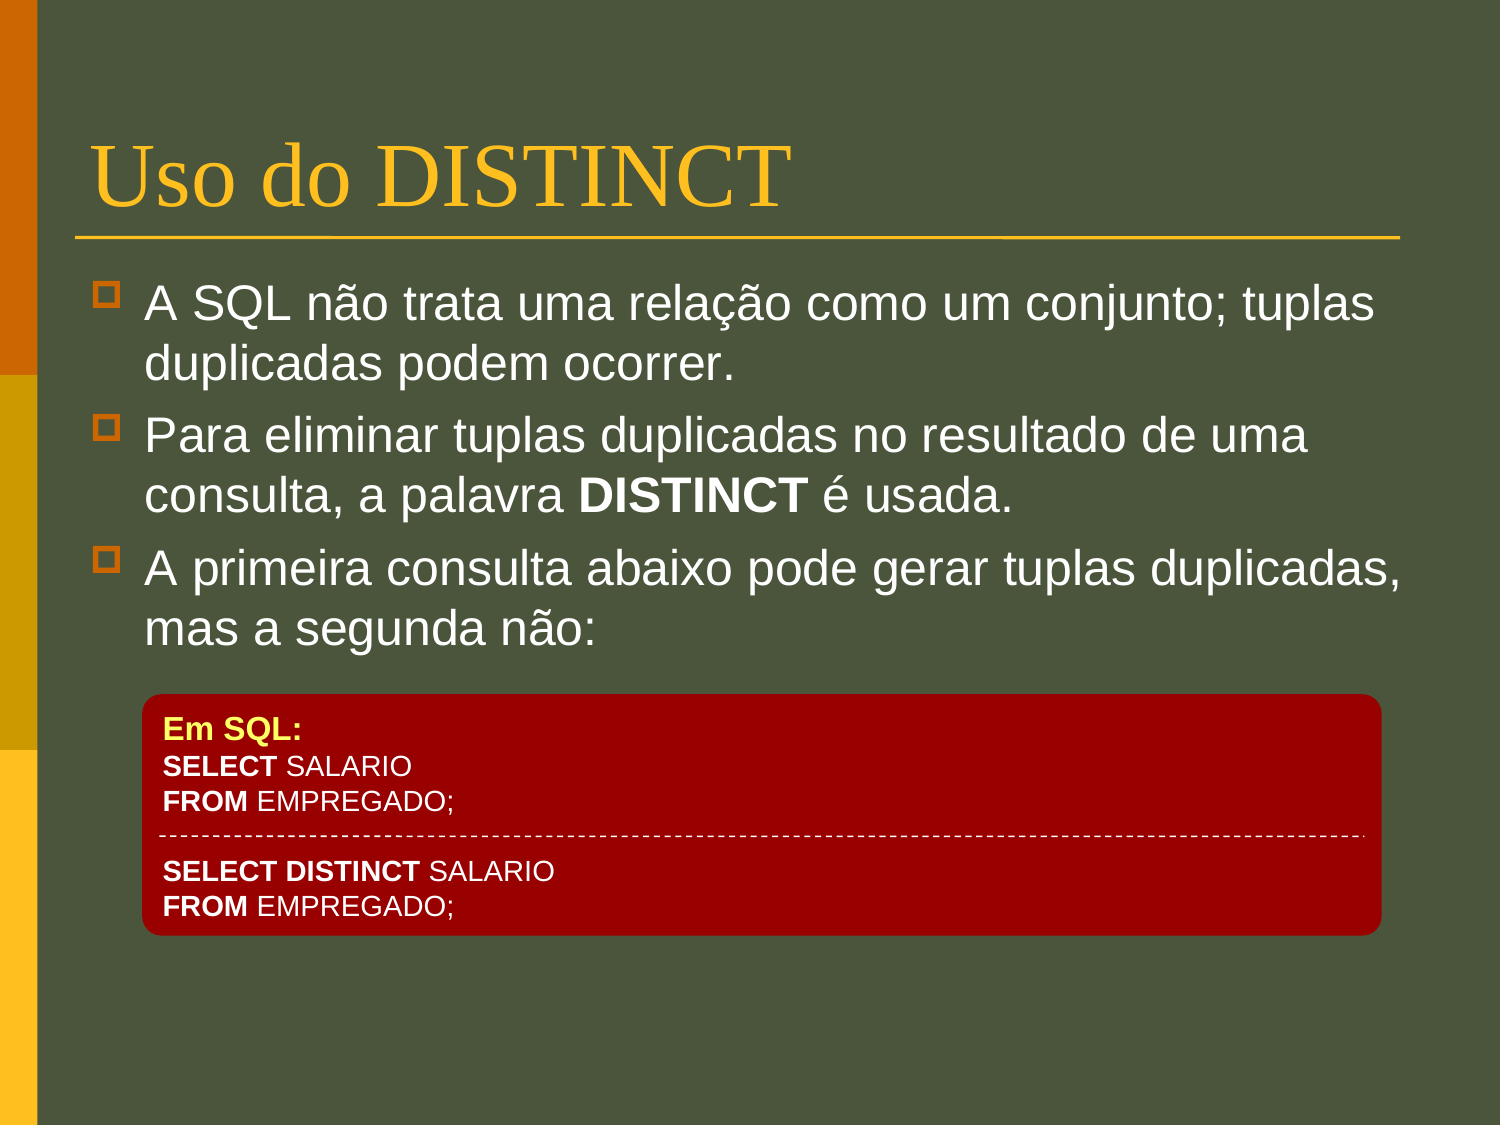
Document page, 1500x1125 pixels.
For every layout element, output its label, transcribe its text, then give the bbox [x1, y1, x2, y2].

text_box Em SQL: SELECT SALARIO FROM EMPREGADO; SELECT DISTINCT SALARIO FROM EMPREGADO; [142, 694, 1382, 936]
title Uso do DISTINCT [75, 45, 1426, 233]
list A SQL não trata uma relação como um conjunto; tuplas duplicadas podem ocorrer. Para eliminar tuplas duplicadas no resultado de uma consulta, a palavra DISTINCT é usada. A primeira consulta abaixo pode gerar tuplas duplicadas, mas a segunda não: [75, 262, 1426, 1006]
